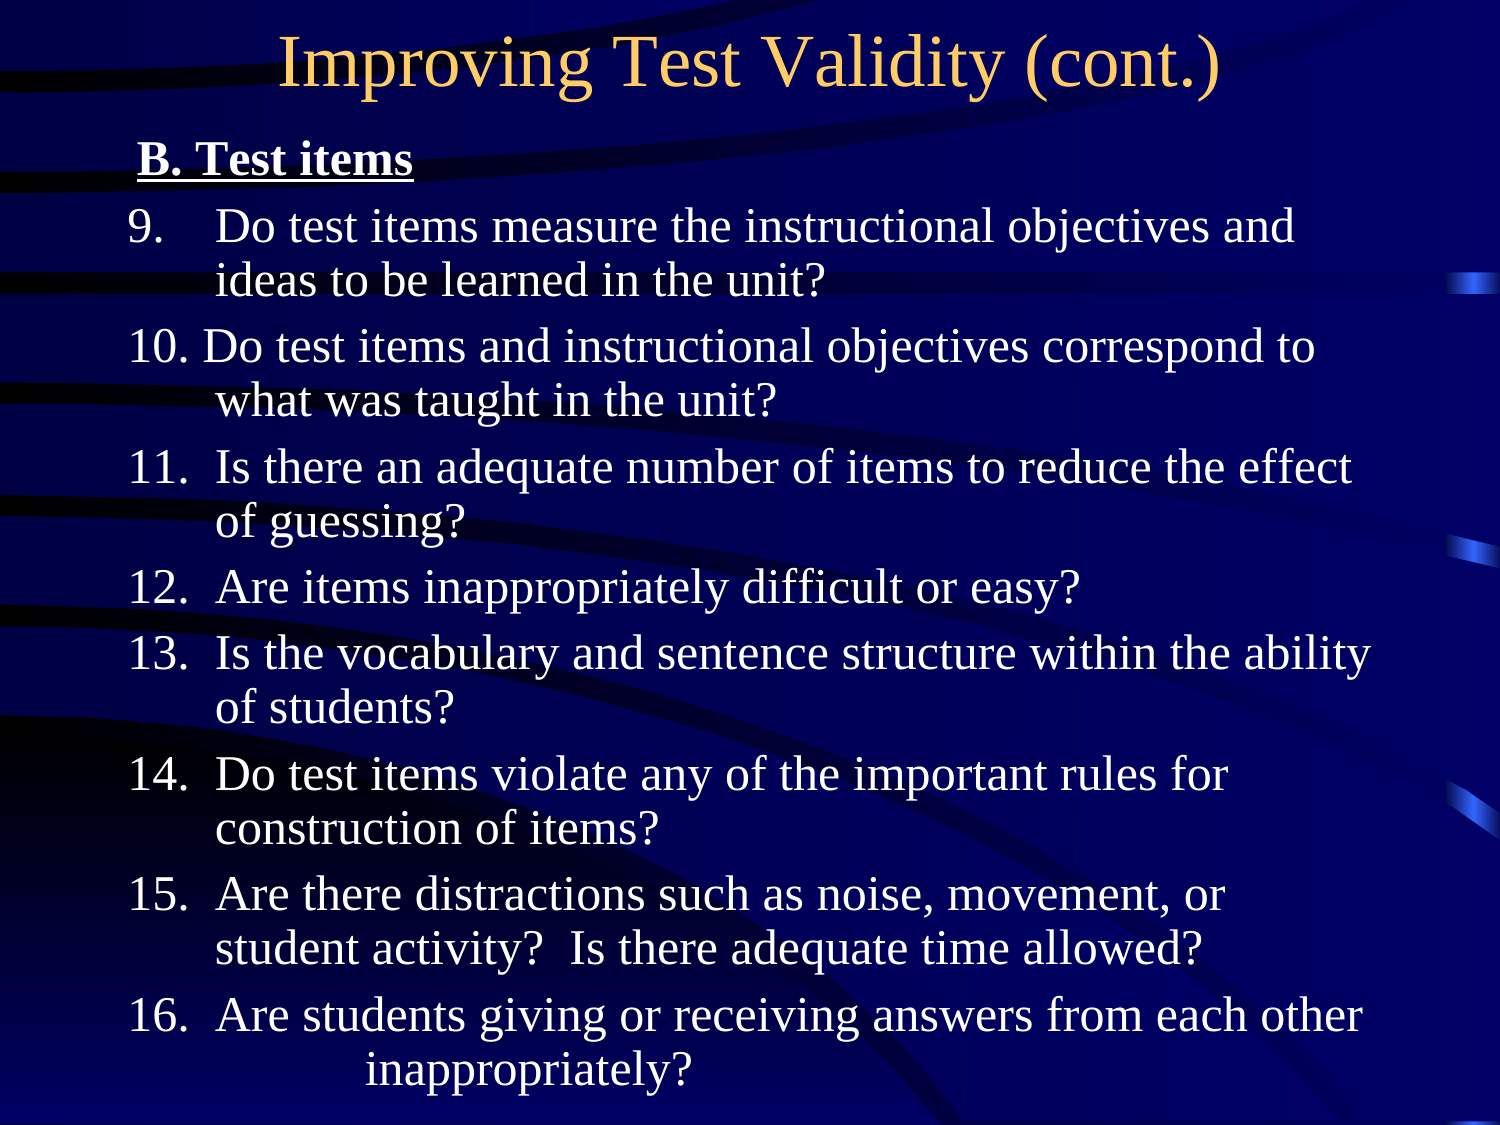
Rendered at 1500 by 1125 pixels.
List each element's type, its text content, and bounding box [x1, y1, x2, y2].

list B. Test items 9. Do test items measure the instructional objectives and ideas to be learned in the unit? 10. Do test items and instructional objectives correspond to what was taught in the unit? 11. Is there an adequate number of items to reduce the effect of guessing? 12. Are items inappropriately difficult or easy? 13. Is the vocabulary and sentence structure within the ability of students? 14. Do test items violate any of the important rules for construction of items? 15. Are there distractions such as noise, movement, or student activity? Is there adequate time allowed? 16. Are students giving or receiving answers from each other inappropriately? [112, 124, 1388, 1125]
title Improving Test Validity (cont.) [112, 0, 1388, 113]
